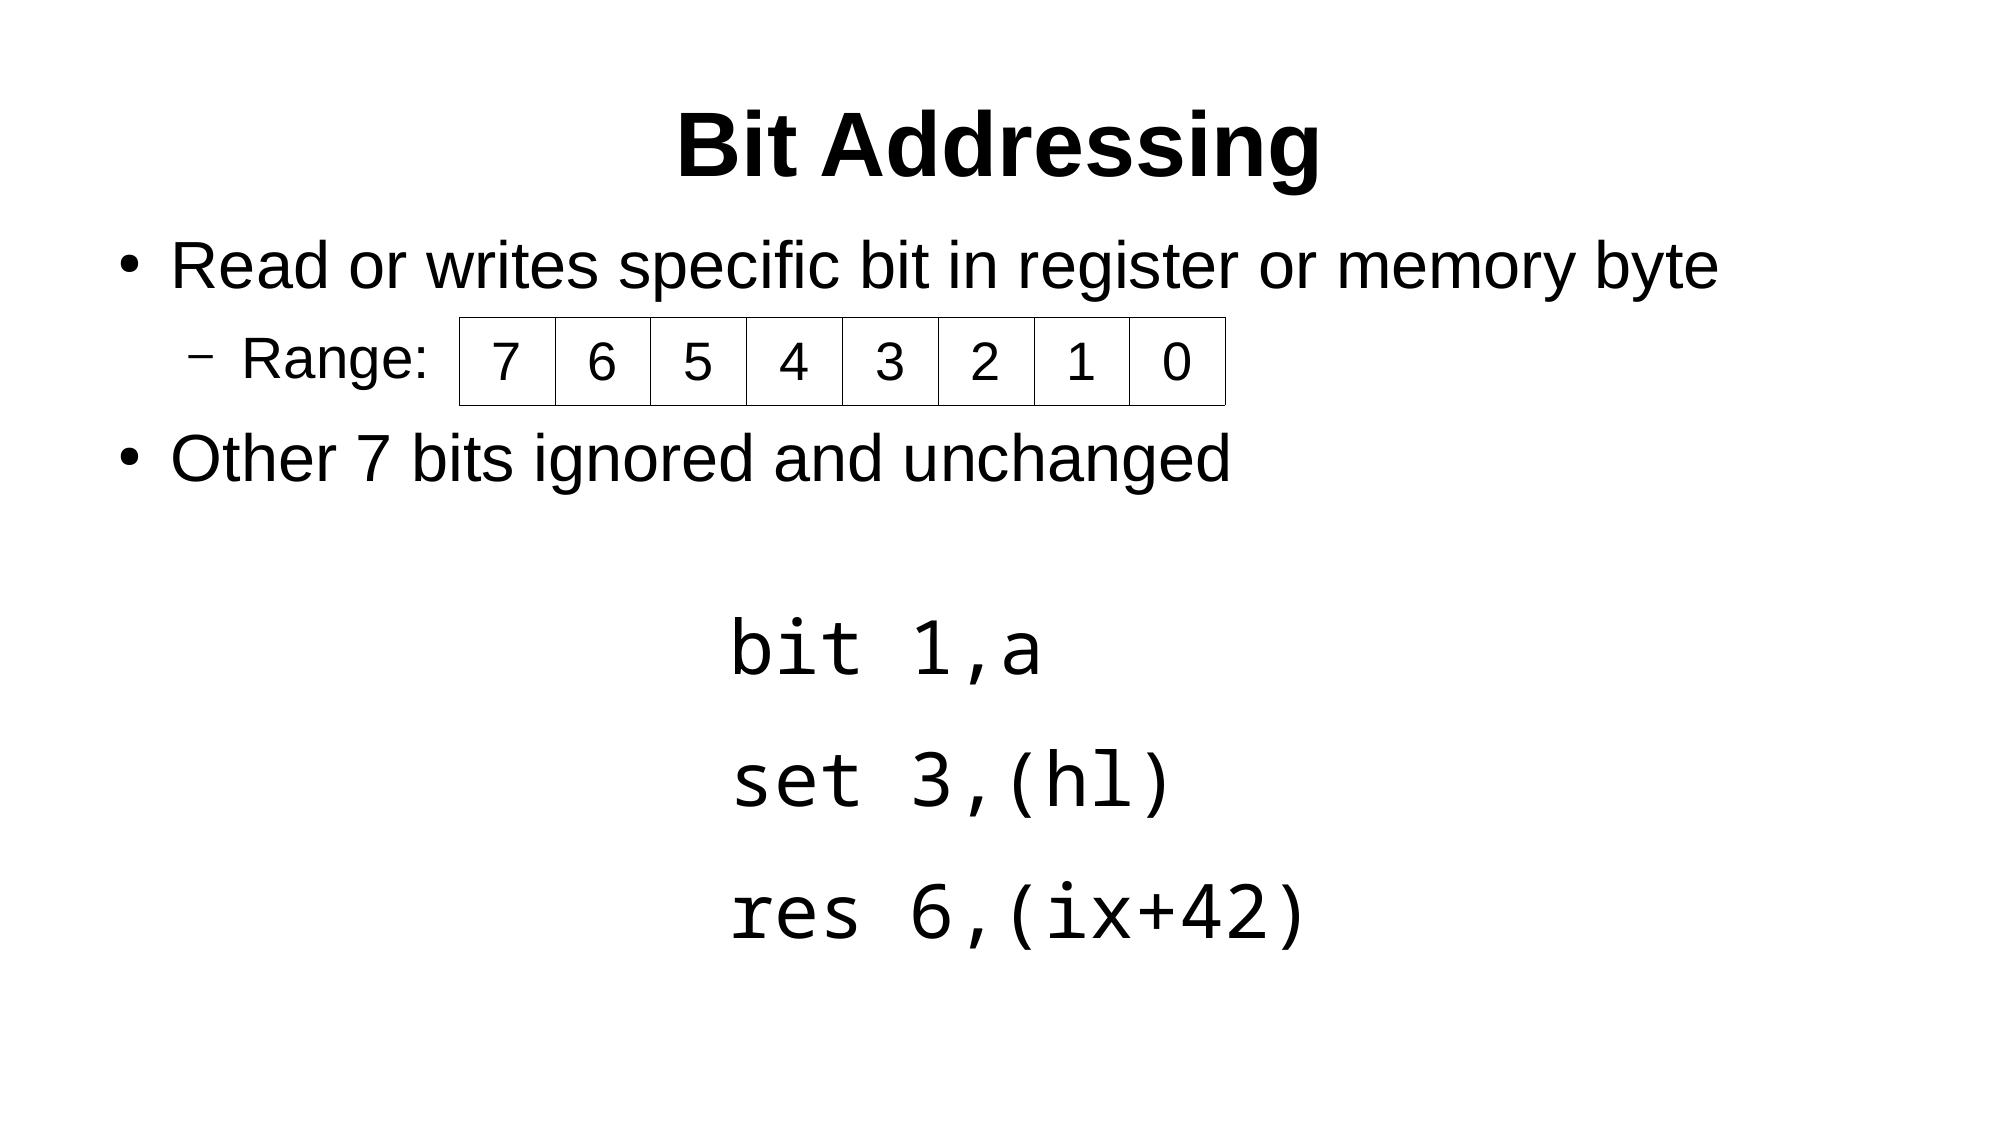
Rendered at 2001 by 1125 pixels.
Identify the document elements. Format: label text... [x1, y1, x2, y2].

table_header 7 [460, 318, 555, 405]
title Bit Addressing [137, 36, 1863, 227]
table_header 4 [747, 318, 842, 405]
table_header 6 [556, 318, 650, 405]
table_header 2 [939, 318, 1034, 405]
table_header 3 [843, 318, 938, 405]
table_header 1 [1035, 318, 1129, 405]
table_header 5 [651, 318, 746, 405]
list Read or writes specific bit in register or memory byte Range: Other 7 bits ignored and unchanged bit 1,a set 3,(hl) res 6,(ix+42) [99, 227, 1900, 1075]
table_header 0 [1130, 318, 1225, 405]
